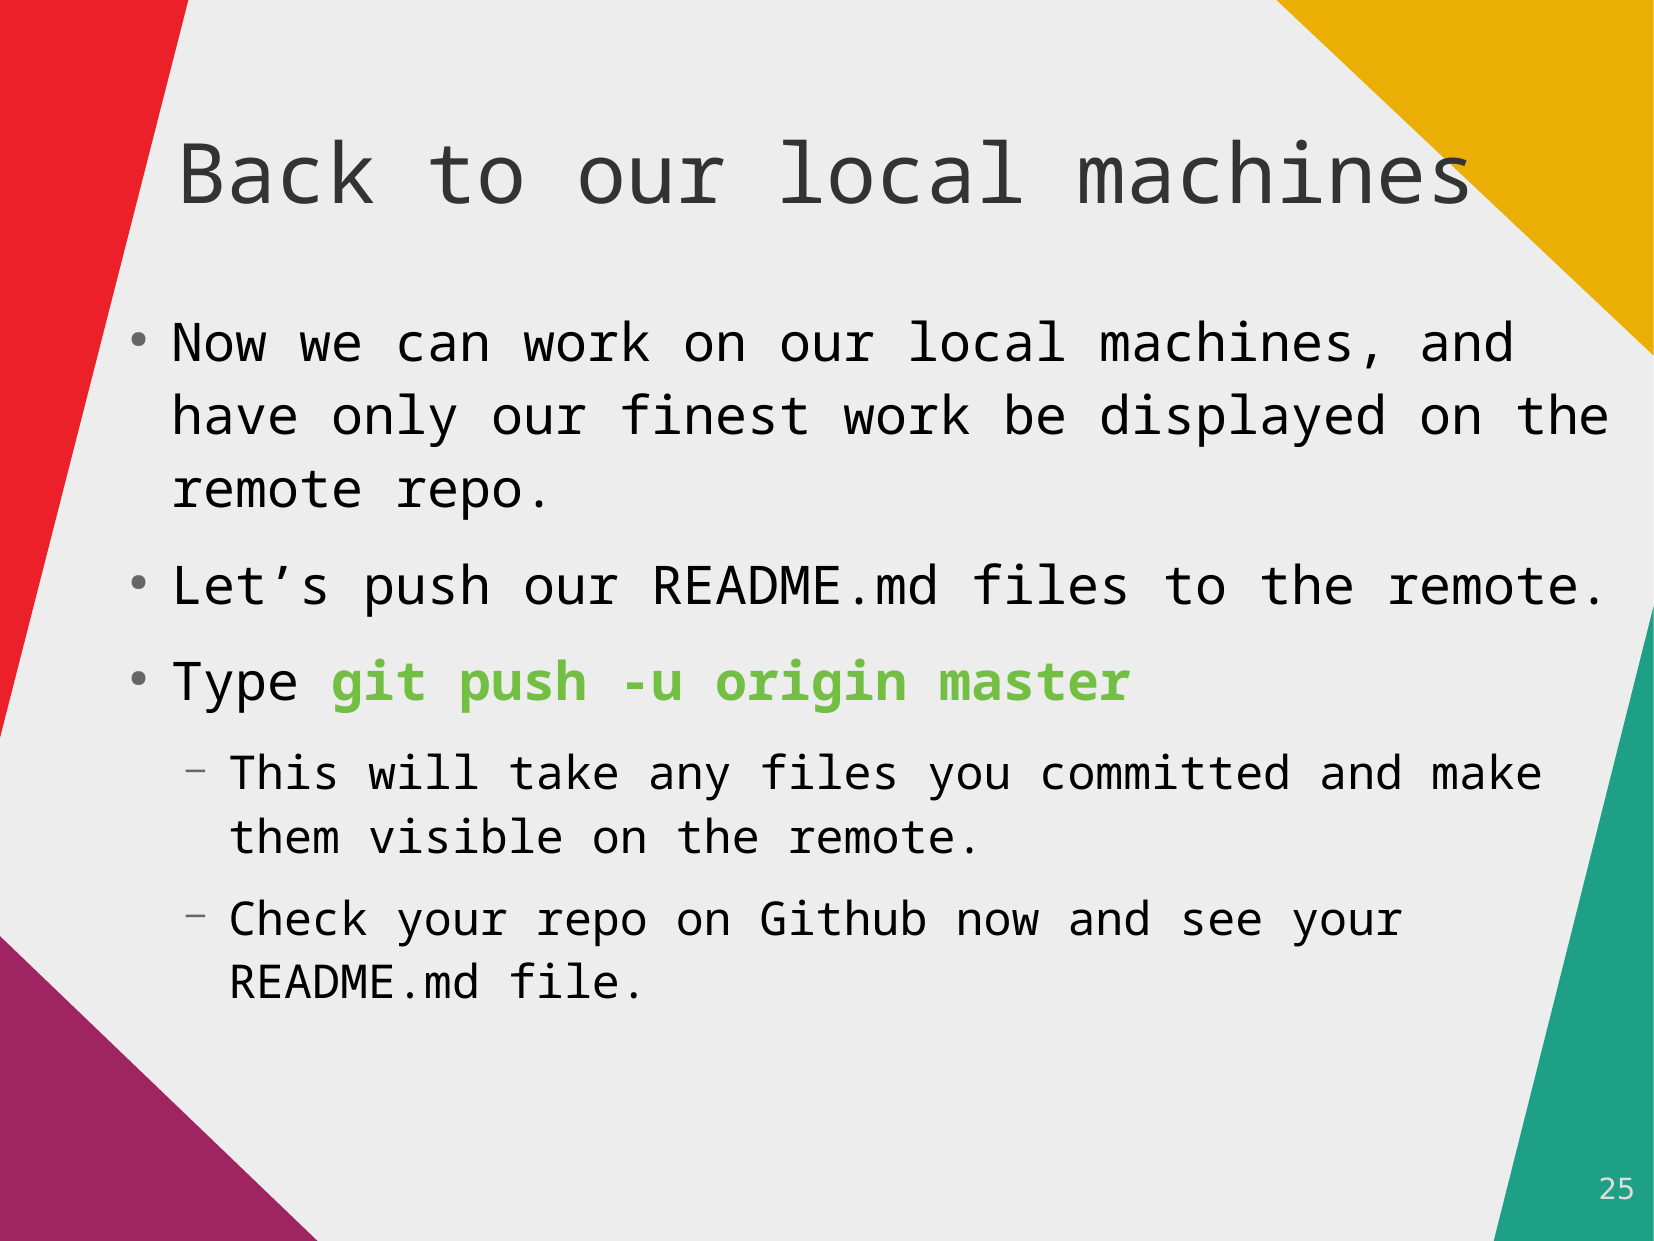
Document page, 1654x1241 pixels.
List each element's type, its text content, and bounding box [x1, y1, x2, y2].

list Now we can work on our local machines, and have only our finest work be displayed on the remote repo. Let’s push our README.md files to the remote. Type git push -u origin master This will take any files you committed and make them visible on the remote. Check your repo on Github now and see your README.md file. [114, 304, 1621, 1036]
title Back to our local machines [114, 73, 1539, 271]
